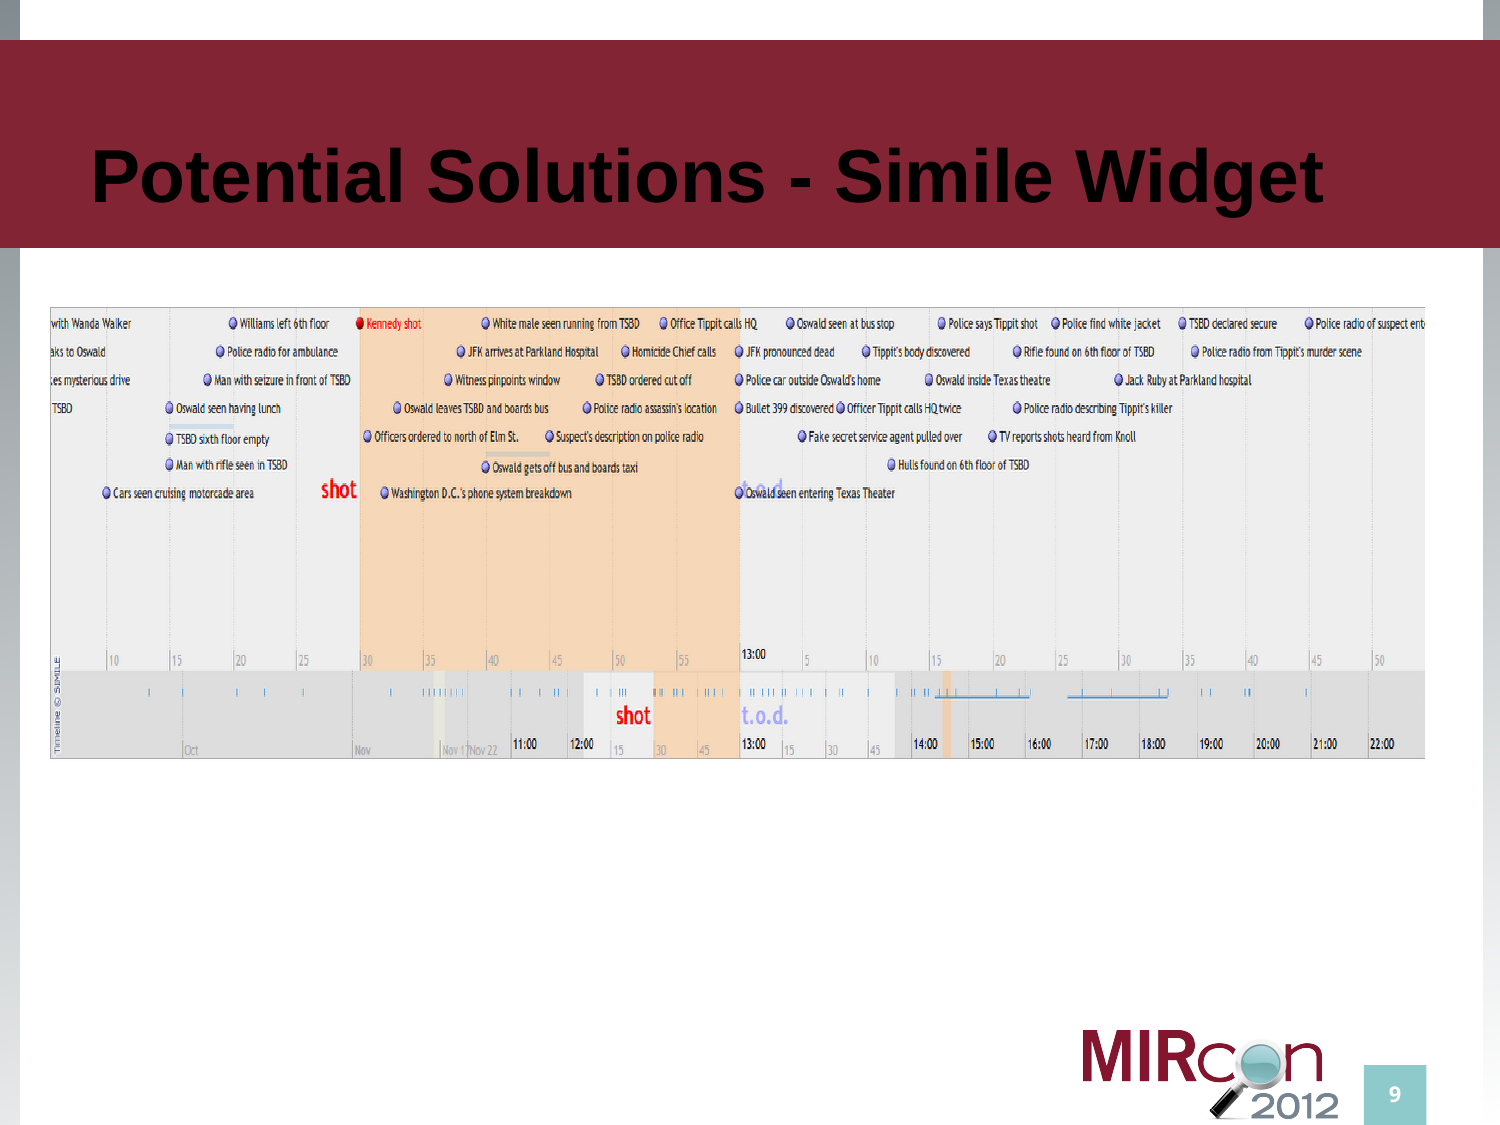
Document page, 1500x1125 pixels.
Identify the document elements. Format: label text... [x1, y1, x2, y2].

text_box [50, 308, 1425, 760]
title Potential Solutions - Simile Widget [75, 45, 1426, 233]
